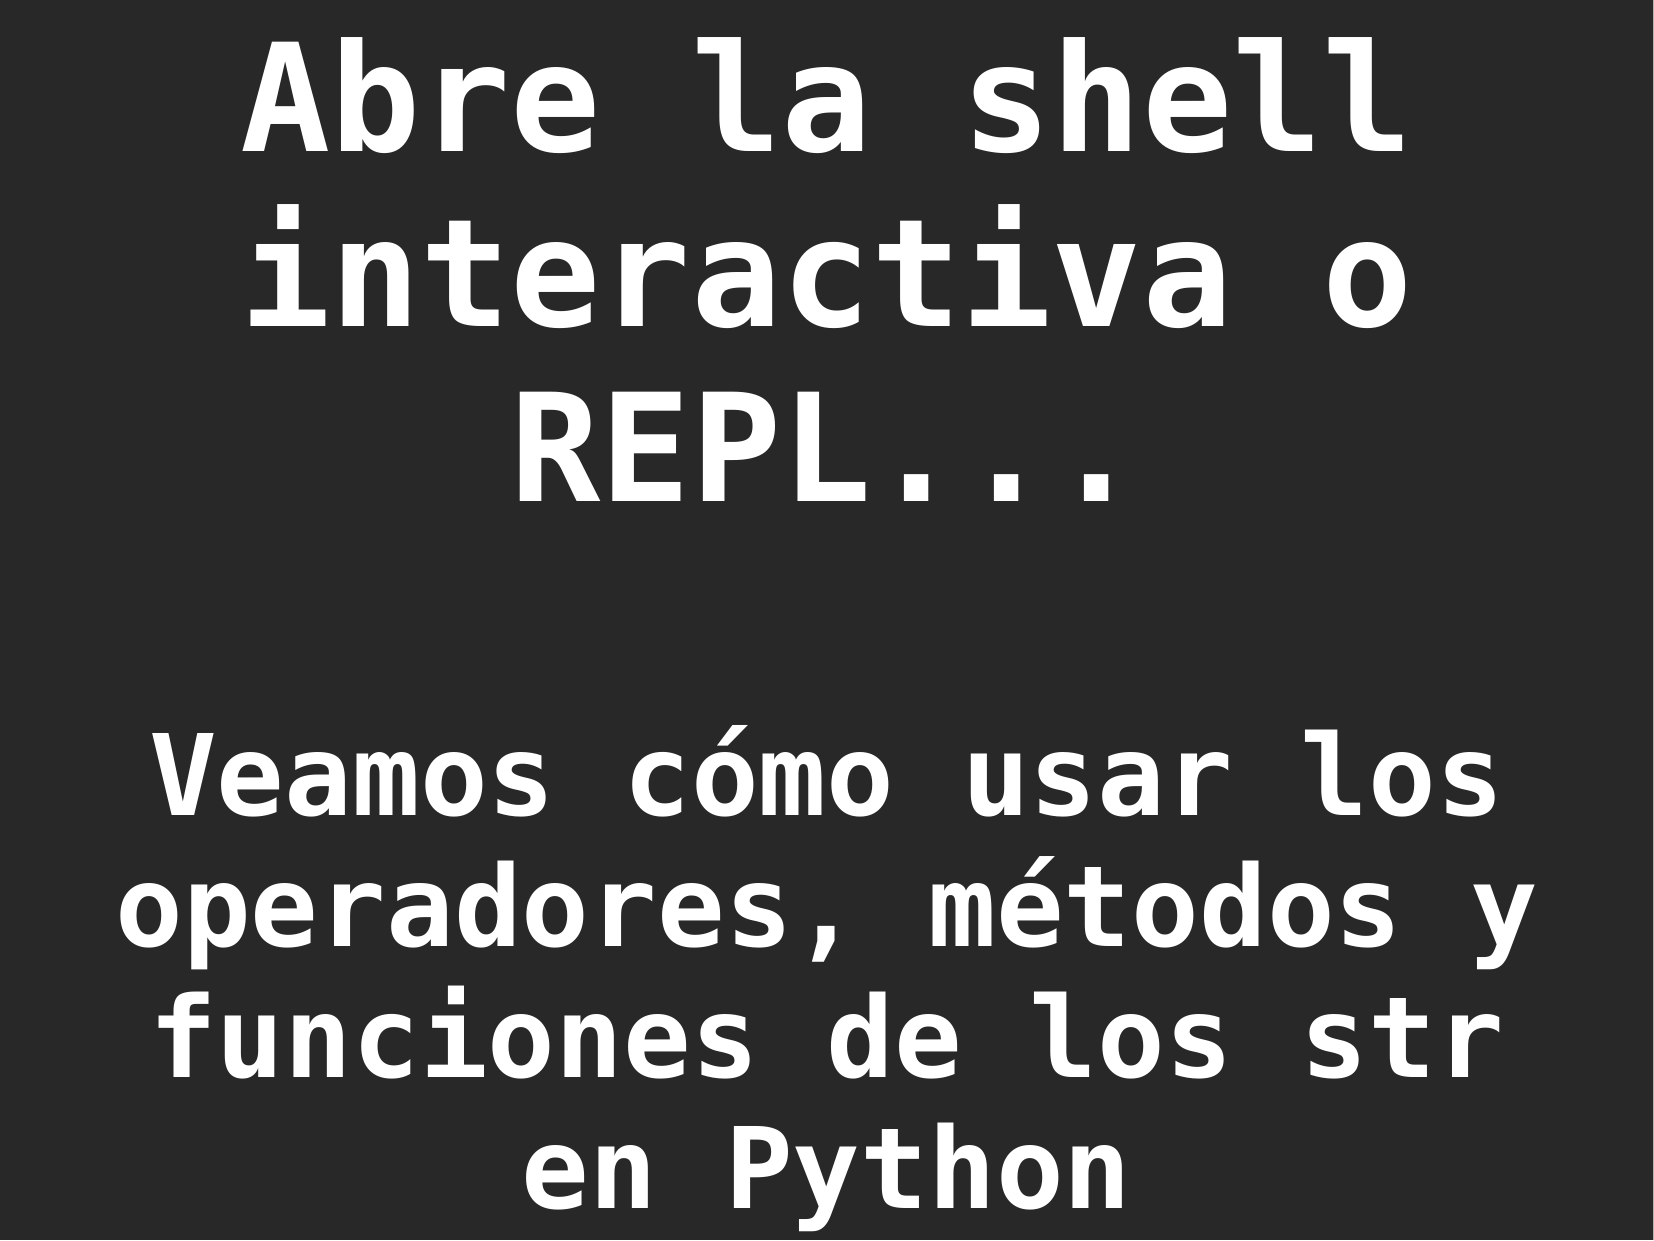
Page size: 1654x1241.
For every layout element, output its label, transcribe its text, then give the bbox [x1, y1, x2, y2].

subtitle Abre la shell interactiva o REPL... Veamos cómo usar los operadores, métodos y funciones de los str en Python [82, 72, 1571, 1175]
